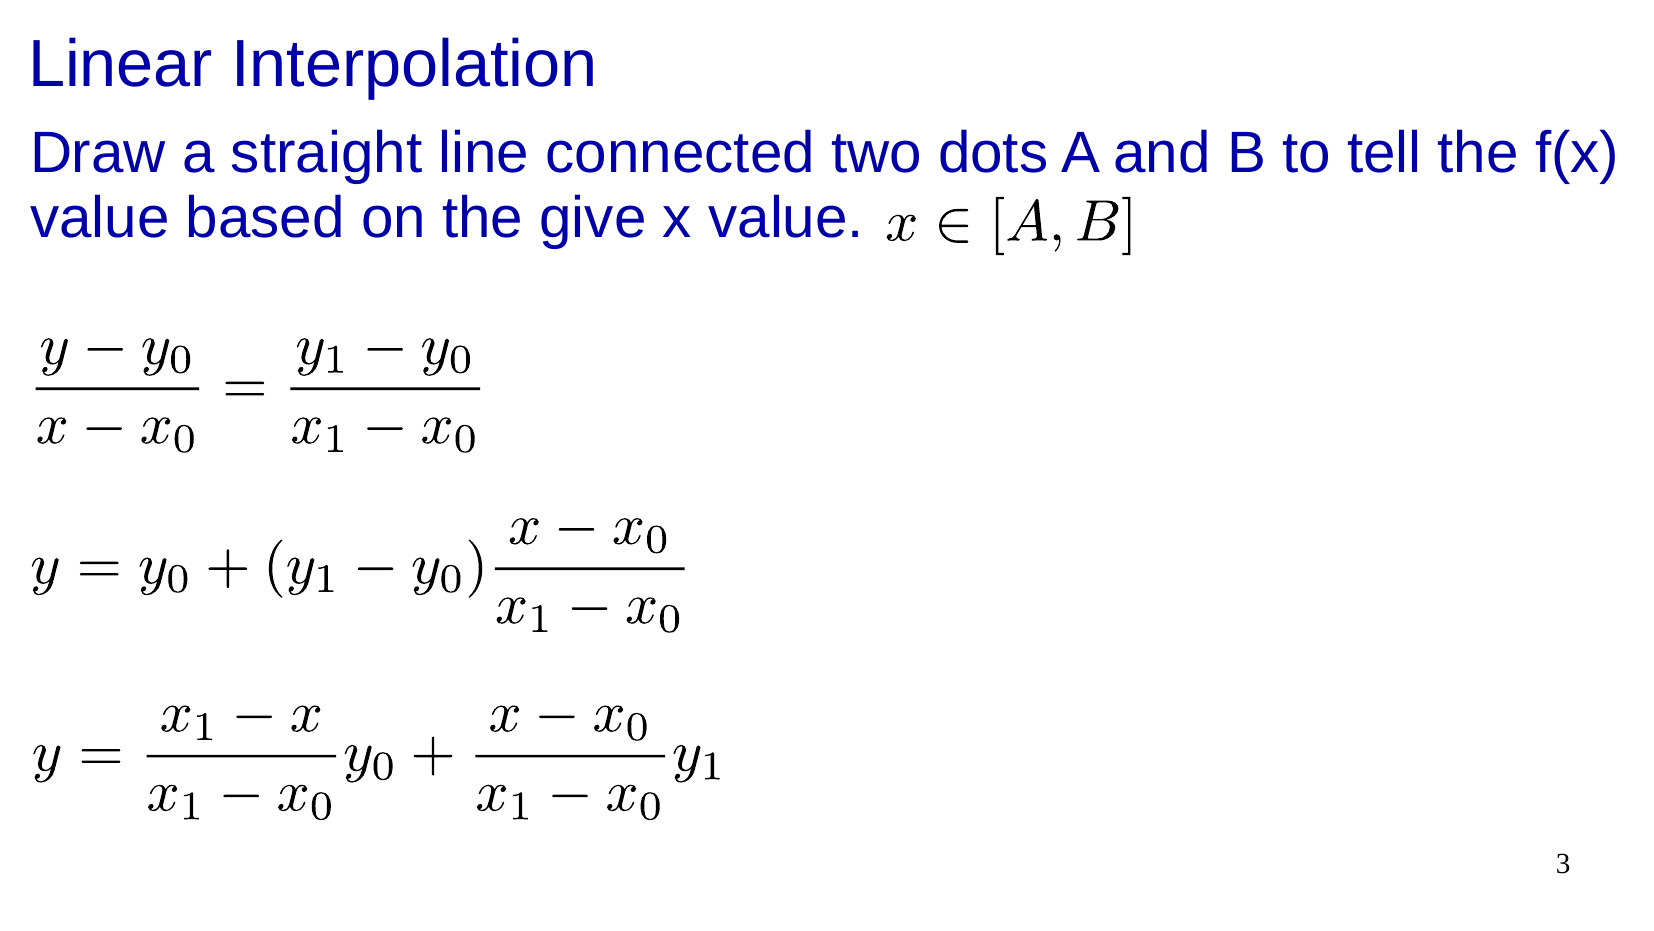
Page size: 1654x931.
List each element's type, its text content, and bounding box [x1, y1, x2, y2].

text_box [885, 196, 1138, 256]
list Draw a straight line connected two dots A and B to tell the f(x) value based on the give x value. [30, 120, 1645, 916]
text_box [35, 330, 481, 453]
text_box [30, 510, 685, 633]
title Linear Interpolation [28, 21, 1626, 106]
text_box [31, 697, 724, 821]
